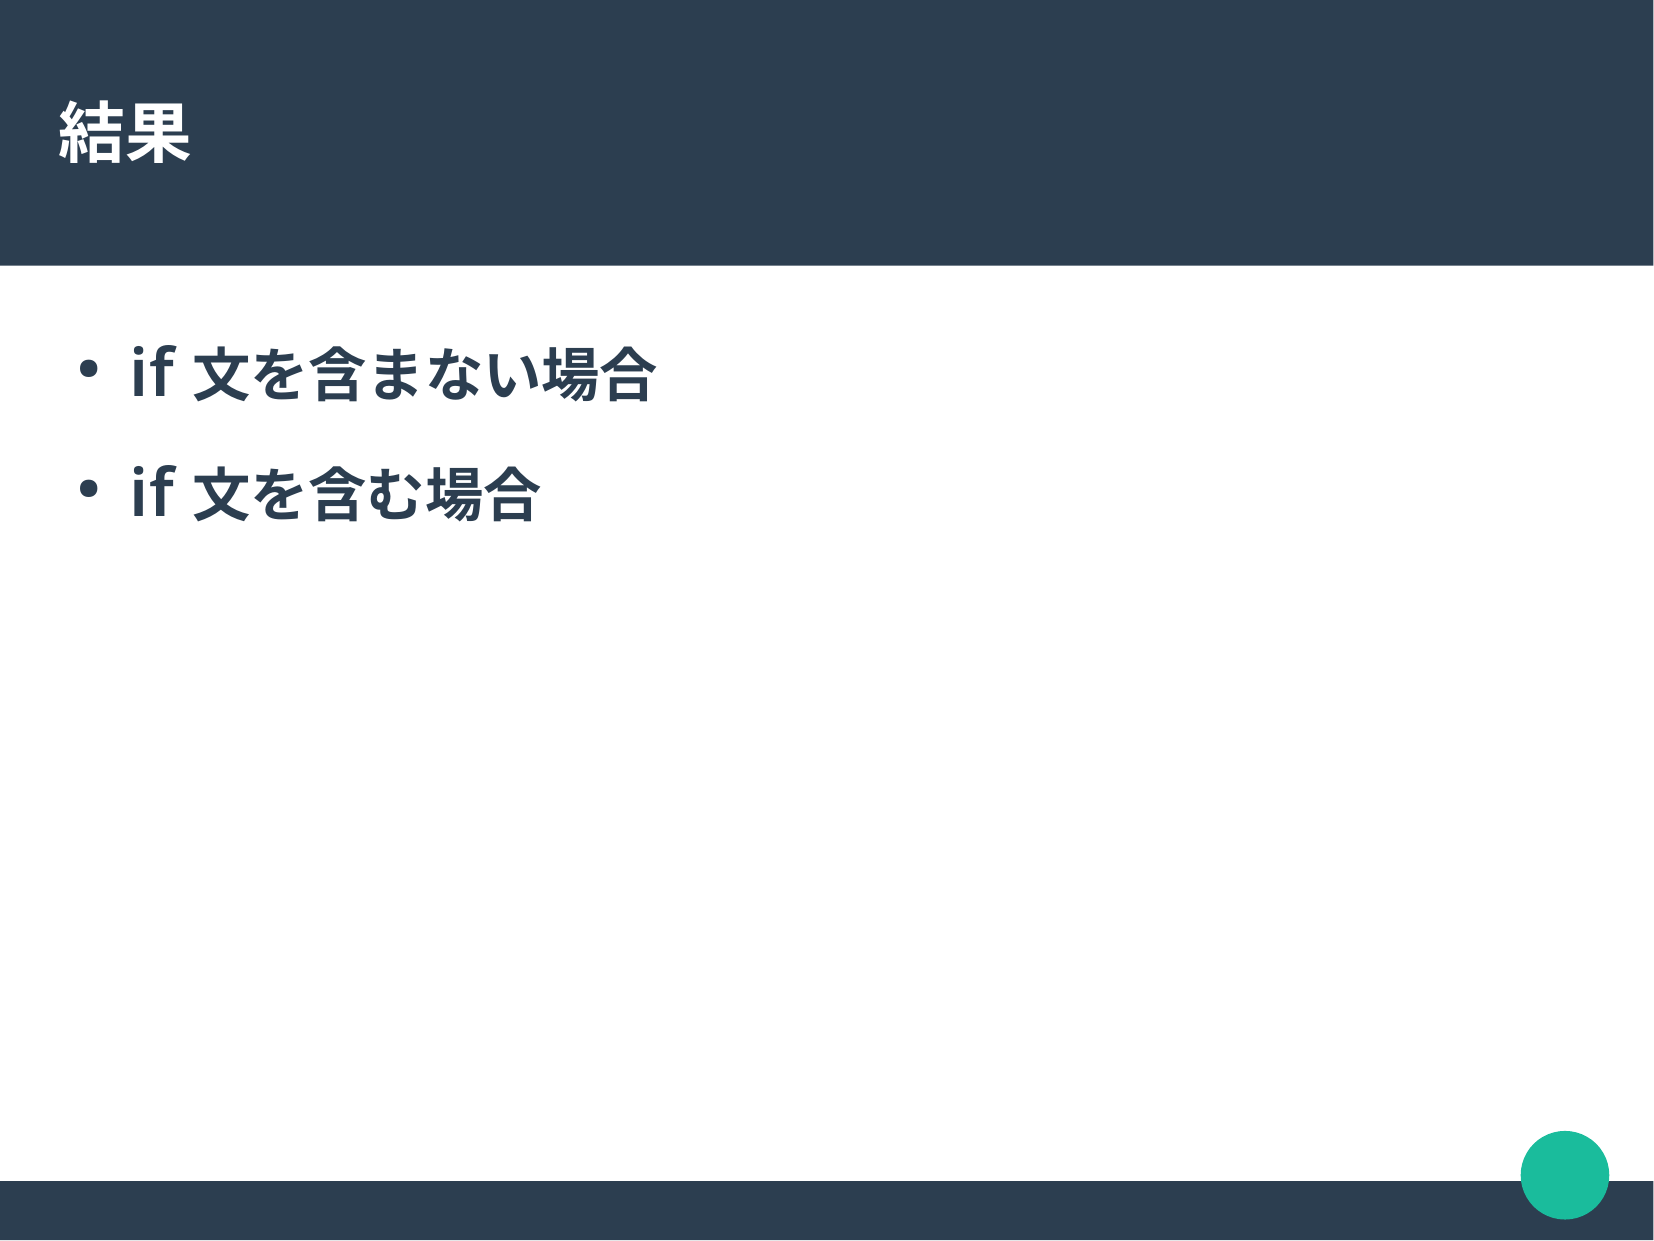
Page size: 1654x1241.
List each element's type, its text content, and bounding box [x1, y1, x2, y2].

title 結果 [59, 49, 1595, 207]
list if文を含まない場合 if文を含む場合 [59, 324, 1595, 1152]
